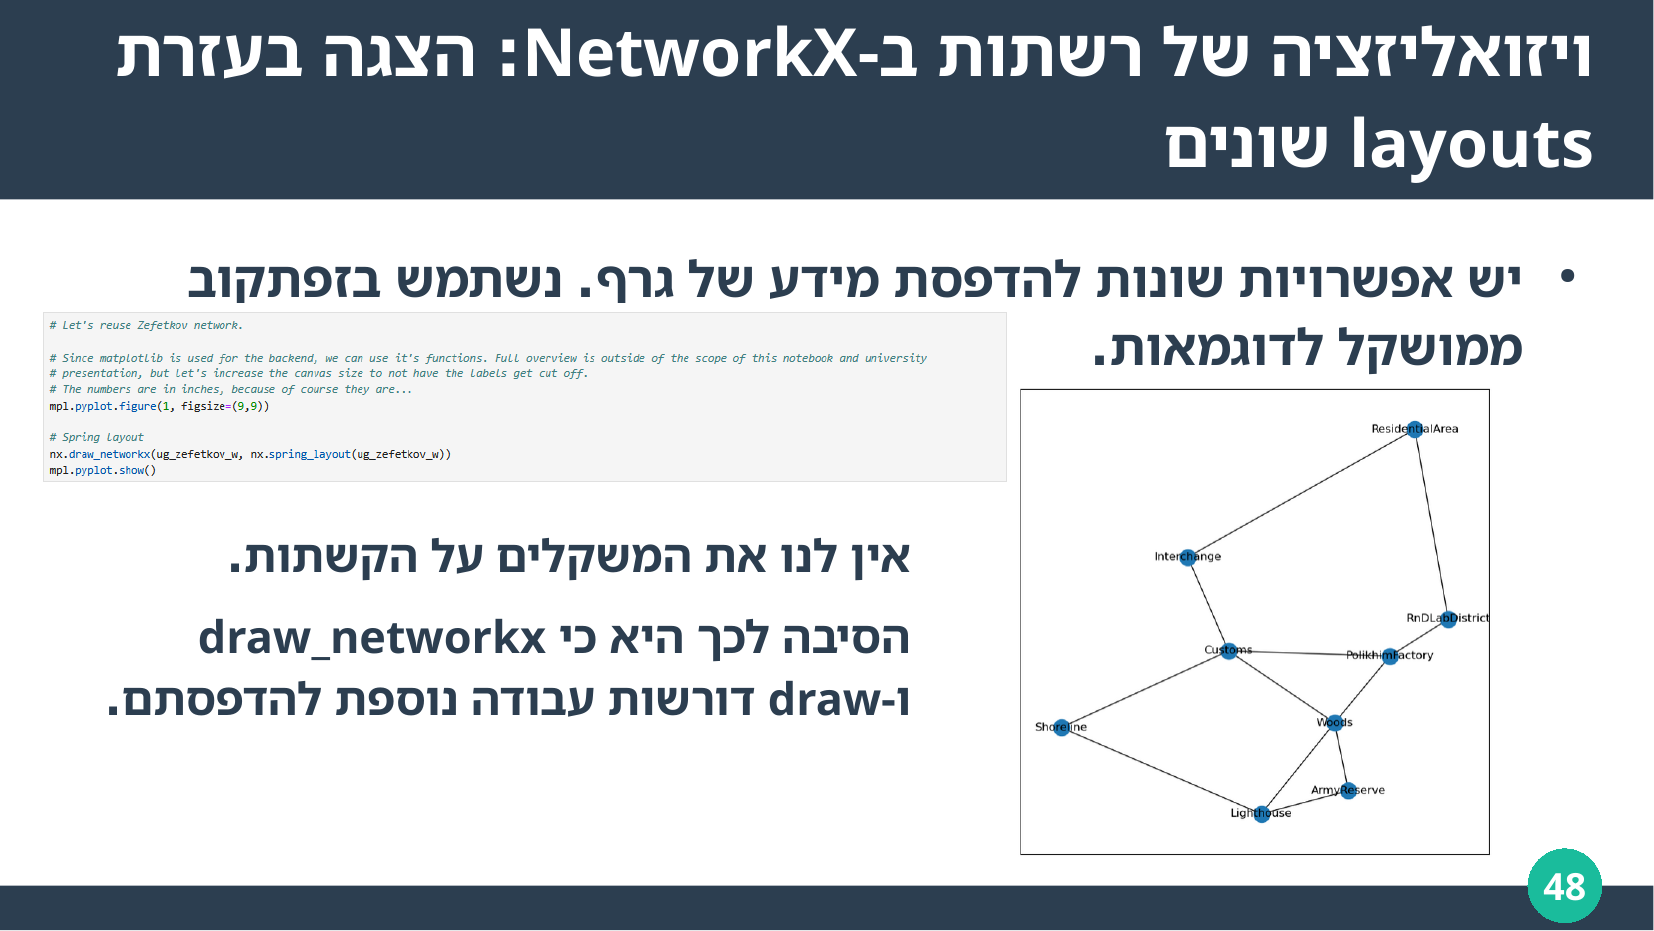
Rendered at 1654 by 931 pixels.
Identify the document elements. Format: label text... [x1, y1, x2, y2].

list אין לנו את המשקלים על הקשתות. הסיבה לכך היא כי draw_networkx ו-draw דורשות עבודה נוספת להדפסתם. [88, 524, 975, 782]
title ויזואליזציה של רשתות ב-NetworkX: הצגה בעזרת layouts שונים [58, 36, 1595, 155]
picture [37, 303, 1011, 488]
list יש אפשרויות שונות להדפסת מידע של גרף. נשתמש בזפתקוב ממושקל לדוגמאות. [58, 243, 1595, 864]
picture [1012, 381, 1500, 863]
